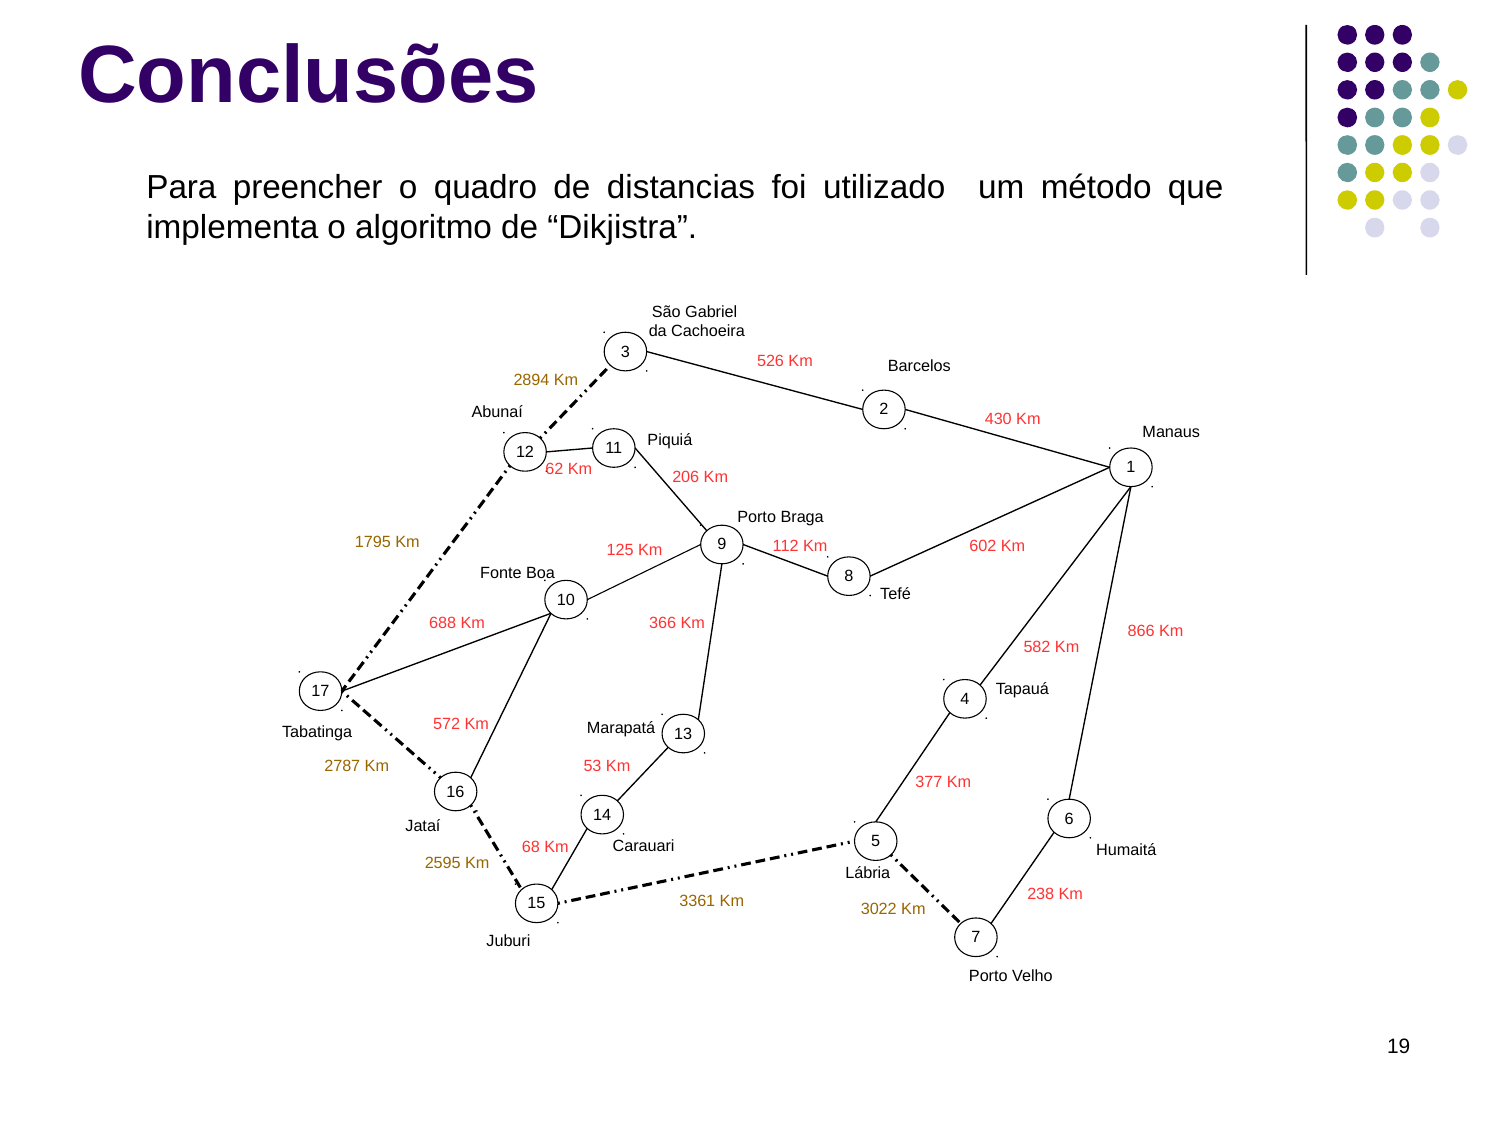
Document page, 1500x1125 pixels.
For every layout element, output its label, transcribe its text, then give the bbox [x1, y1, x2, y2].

list Para preencher o quadro de distancias foi utilizado um método que implementa o algoritmo de “Dikjistra”. [75, 158, 1241, 260]
title Conclusões [63, 23, 567, 127]
picture [183, 242, 1331, 1054]
slide_number <número> [1074, 1025, 1425, 1100]
